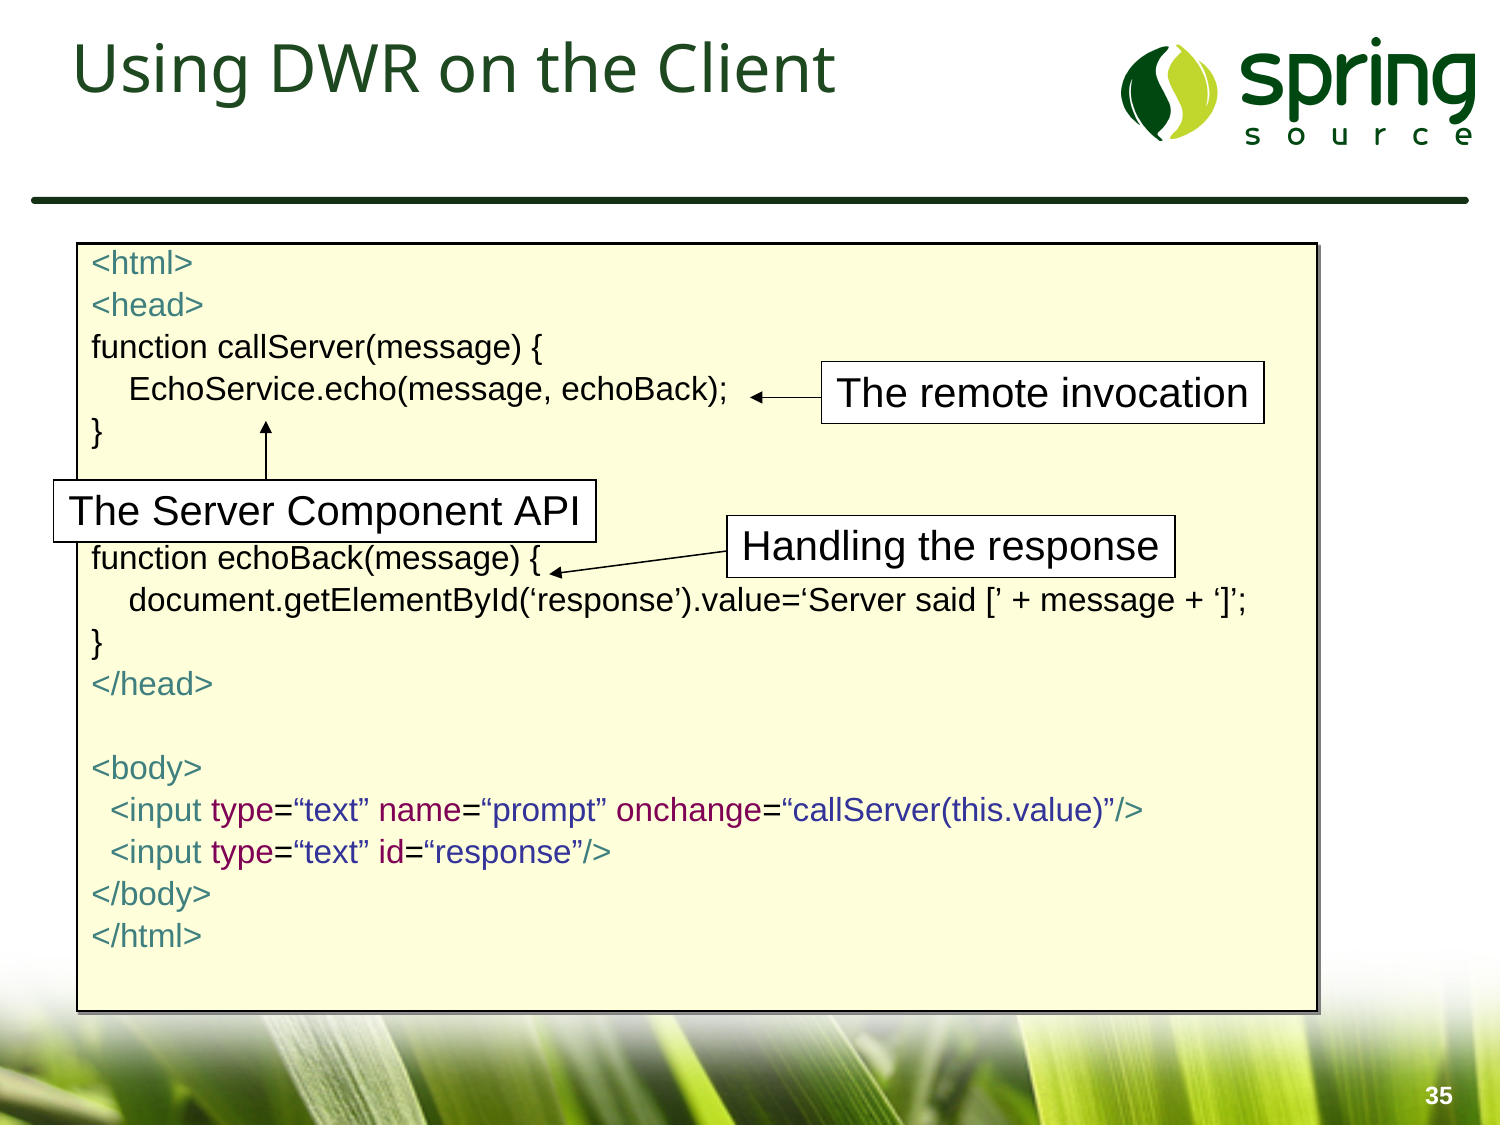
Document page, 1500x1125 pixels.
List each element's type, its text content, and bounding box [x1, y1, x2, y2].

picture [1121, 37, 1475, 145]
picture [0, 944, 1500, 1125]
title Using DWR on the Client [56, 13, 1089, 176]
text_box The Server Component API [53, 479, 596, 542]
text_box Handling the response [726, 515, 1175, 578]
text_box <html> <head> function callServer(message) { EchoService.echo(message, echoBack); } function echoBack(message) { document.getElementById(‘response’).value=‘Server said [’ + message + ‘]’; } </head> <body> <input type=“text” name=“prompt” onchange=“callServer(this.value)”/> <input type=“text” id=“response”/> </body> </html> [76, 243, 1317, 1012]
text_box The remote invocation [821, 361, 1265, 424]
